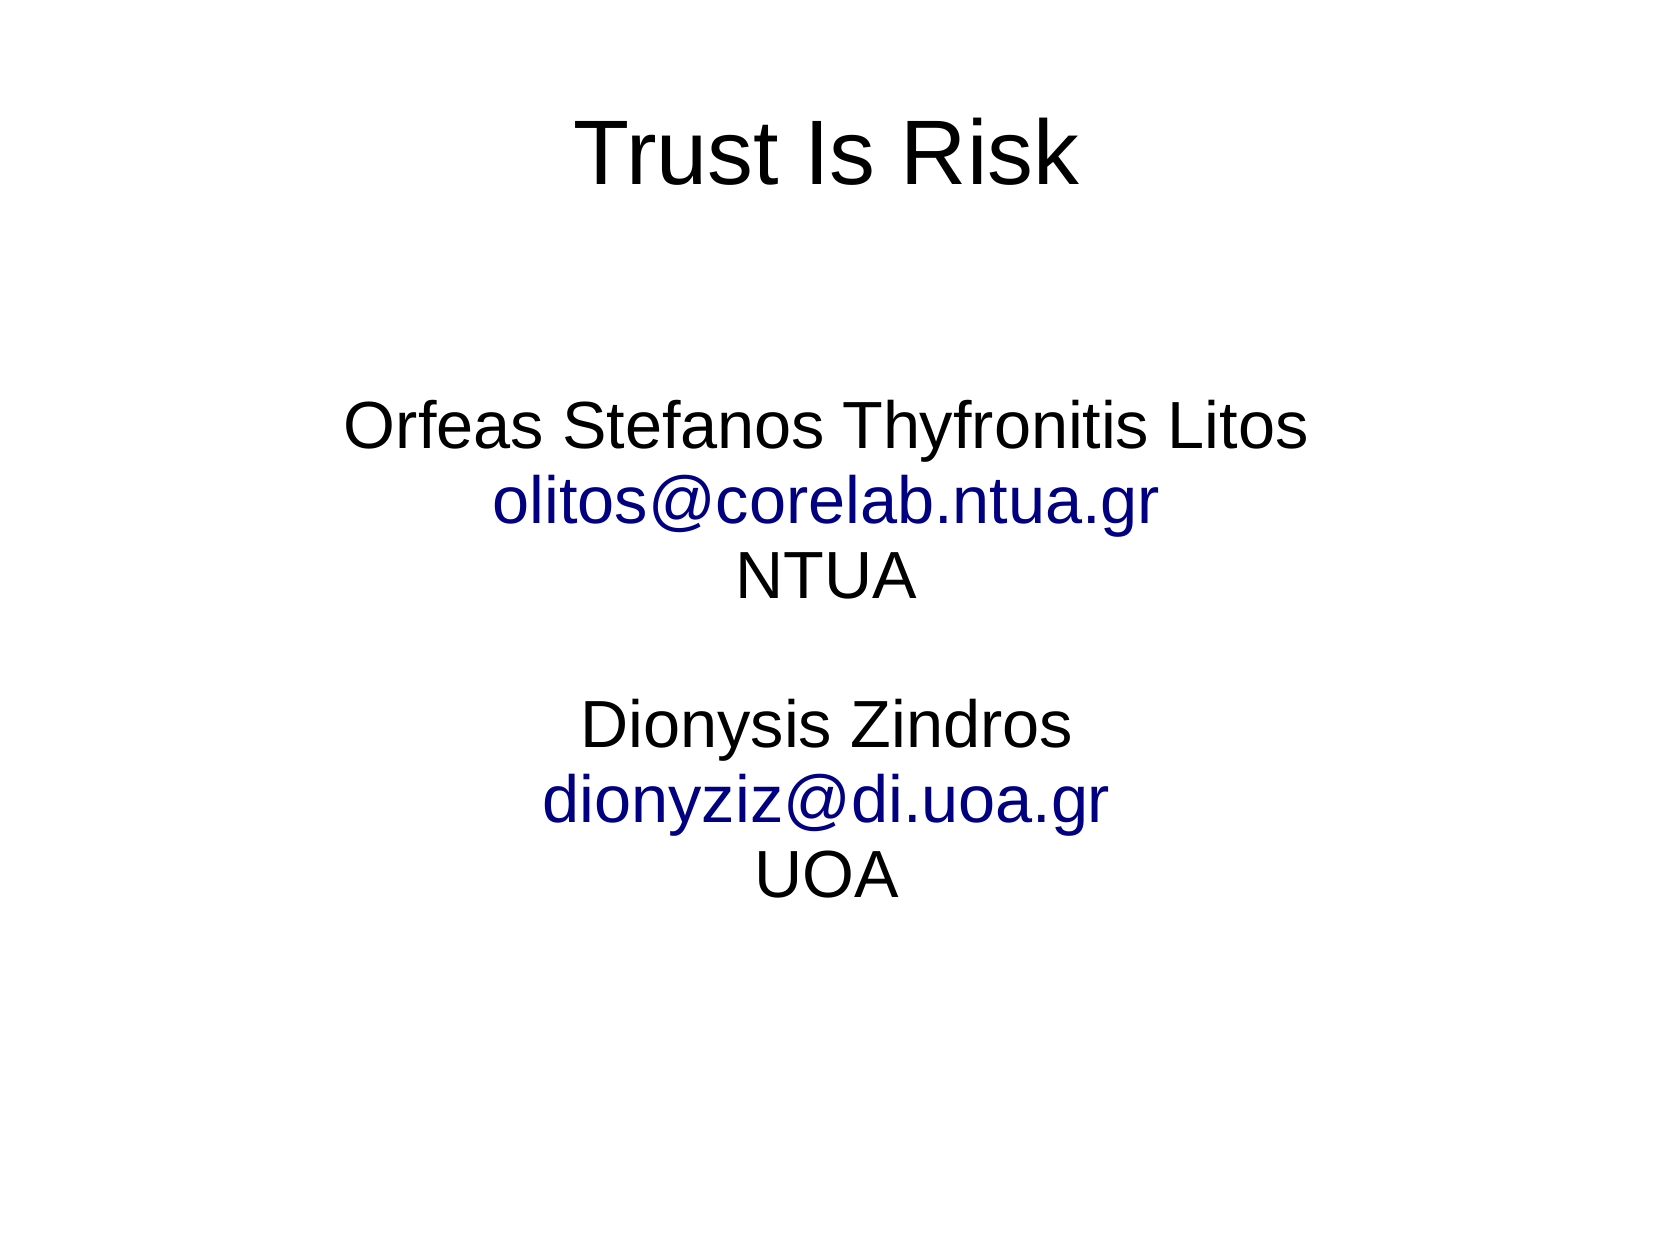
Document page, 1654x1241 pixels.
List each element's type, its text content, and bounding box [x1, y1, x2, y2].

subtitle Orfeas Stefanos Thyfronitis Litos olitos@corelab.ntua.gr NTUA Dionysis Zindros dionyziz@di.uoa.gr UOA [82, 290, 1571, 1010]
title Trust Is Risk [82, 49, 1571, 257]
